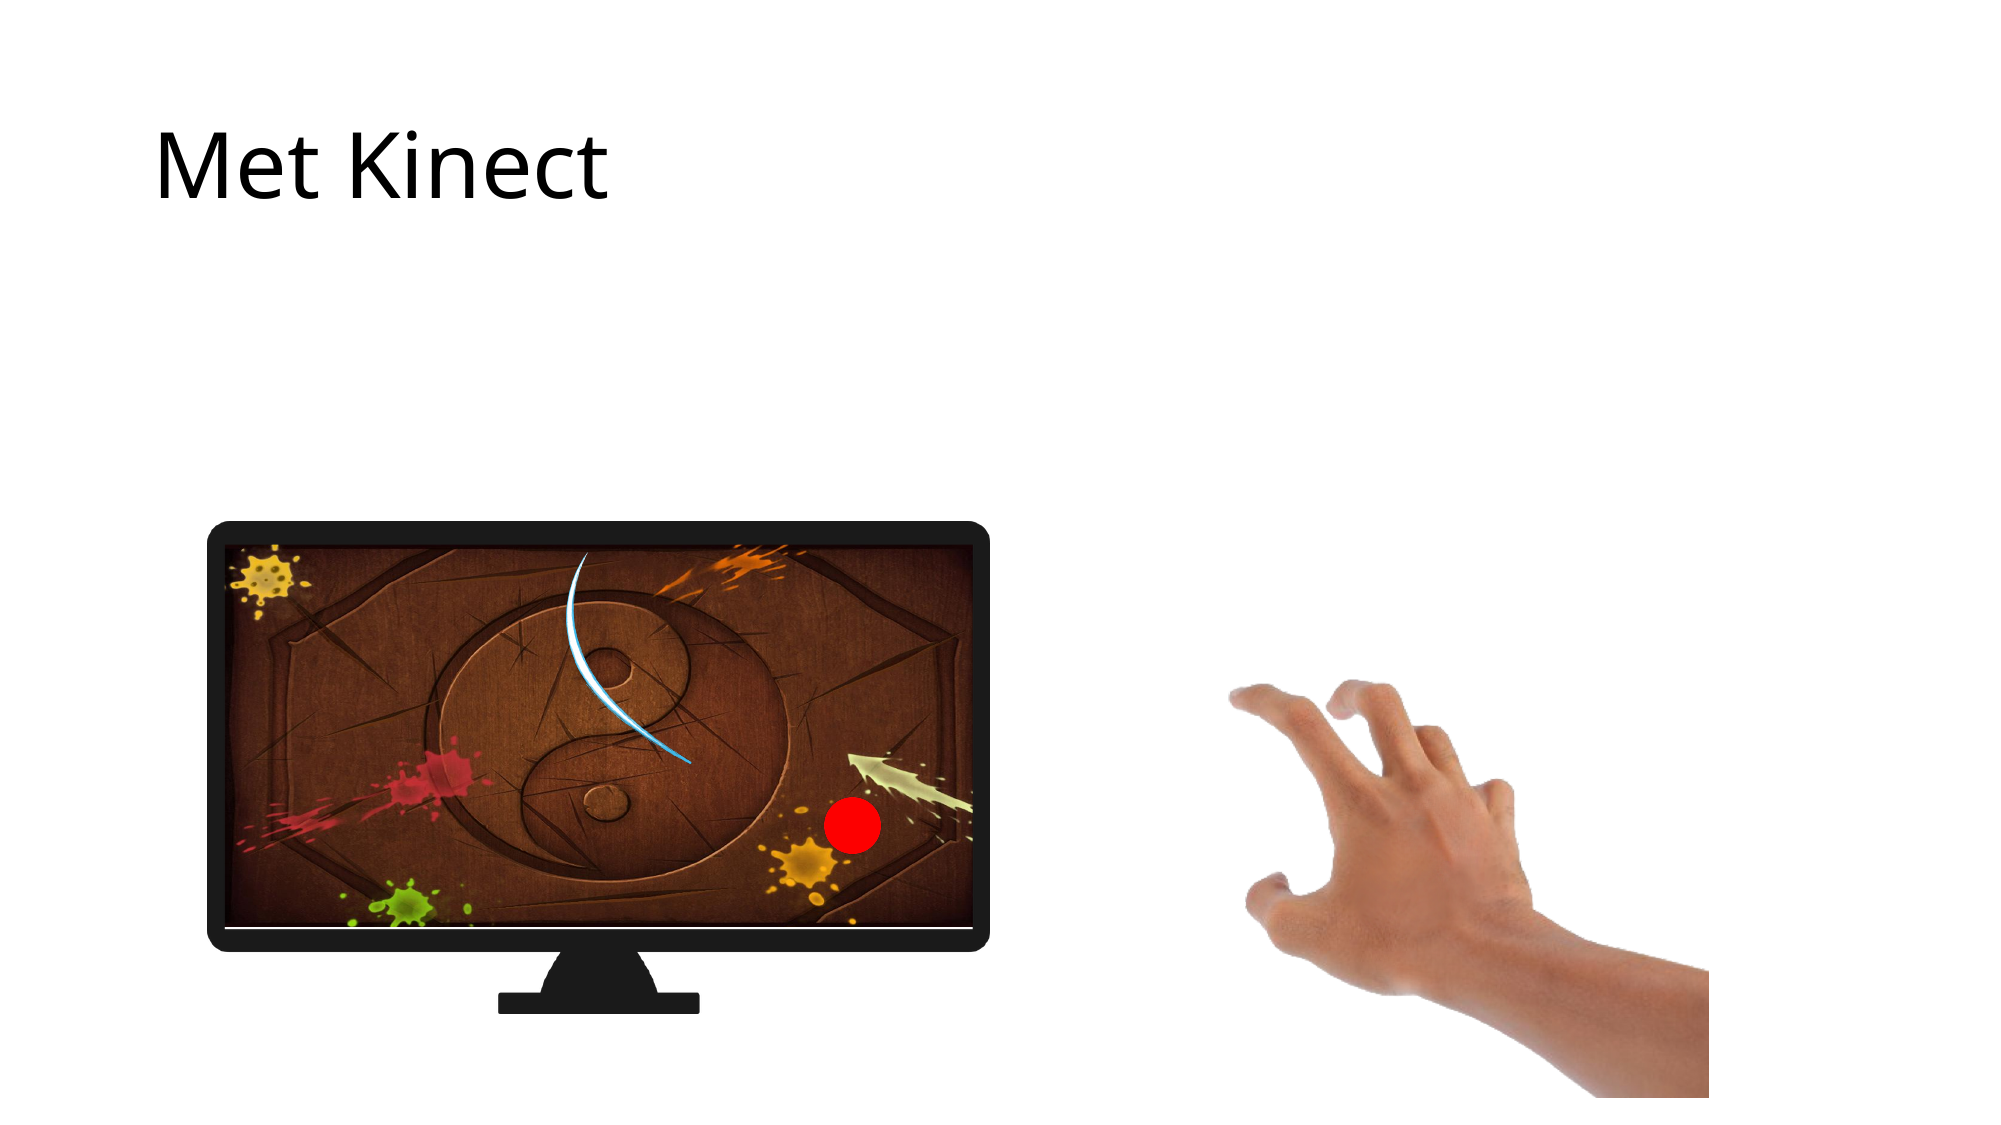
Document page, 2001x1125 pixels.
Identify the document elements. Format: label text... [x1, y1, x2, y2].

picture [1147, 613, 1709, 1098]
title Met Kinect [137, 59, 1863, 278]
picture [207, 521, 990, 1125]
